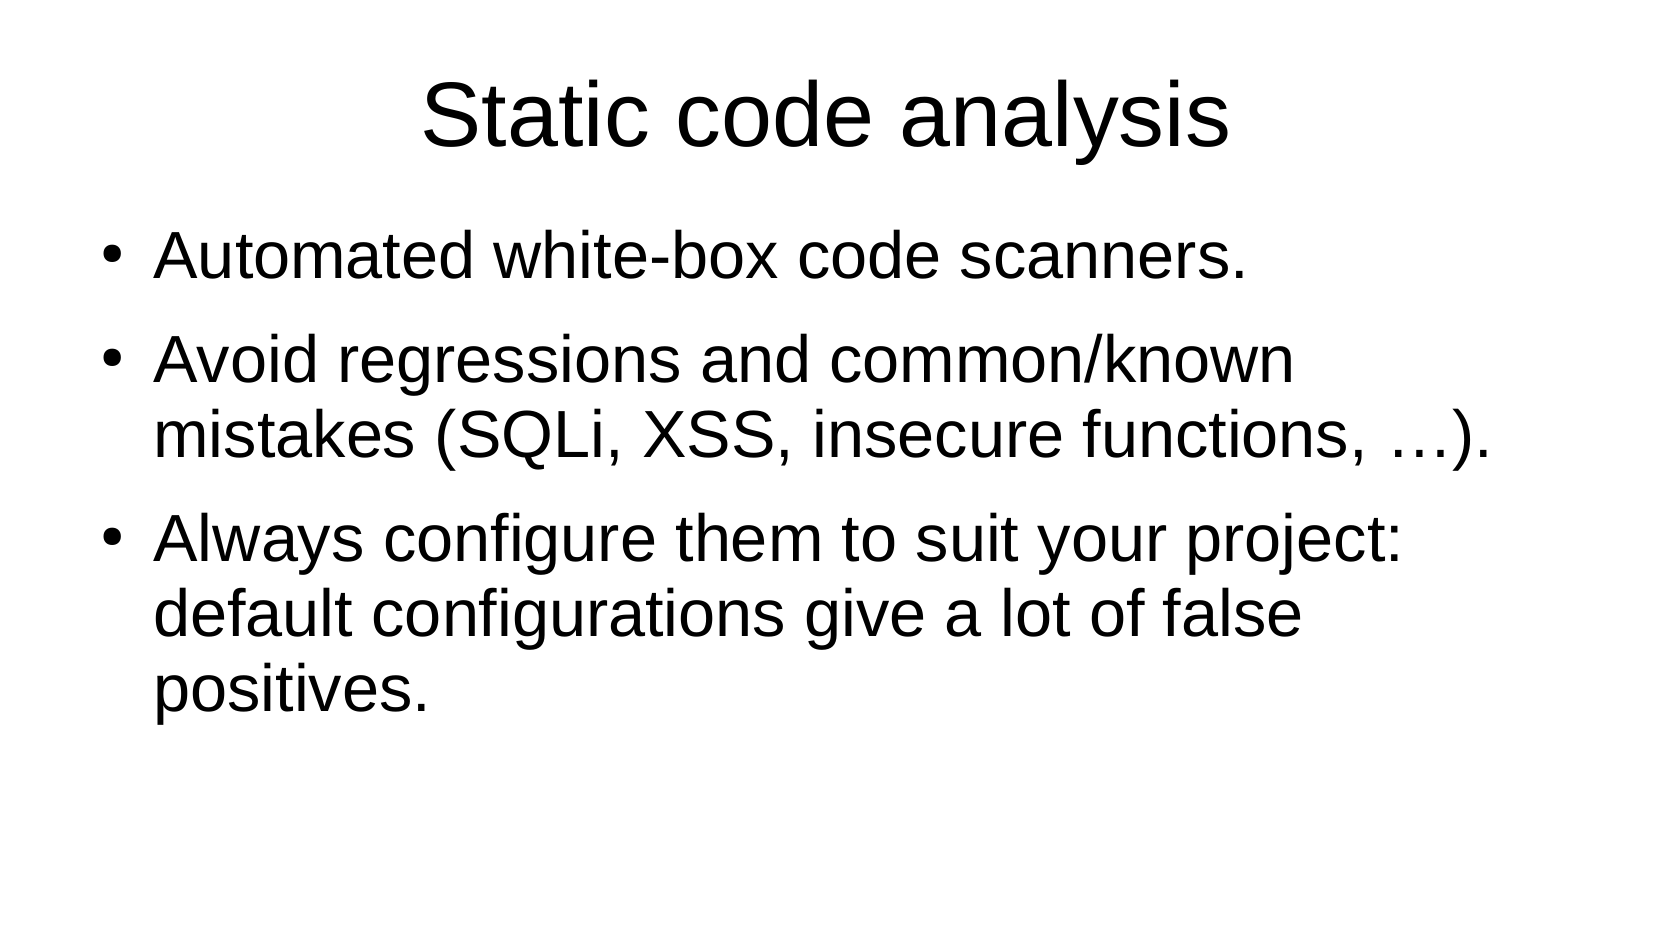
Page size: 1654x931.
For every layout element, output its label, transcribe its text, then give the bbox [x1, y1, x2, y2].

title Static code analysis [82, 37, 1571, 193]
list Automated white-box code scanners. Avoid regressions and common/known mistakes (SQLi, XSS, insecure functions, …). Always configure them to suit your project: default configurations give a lot of false positives. [82, 217, 1571, 758]
